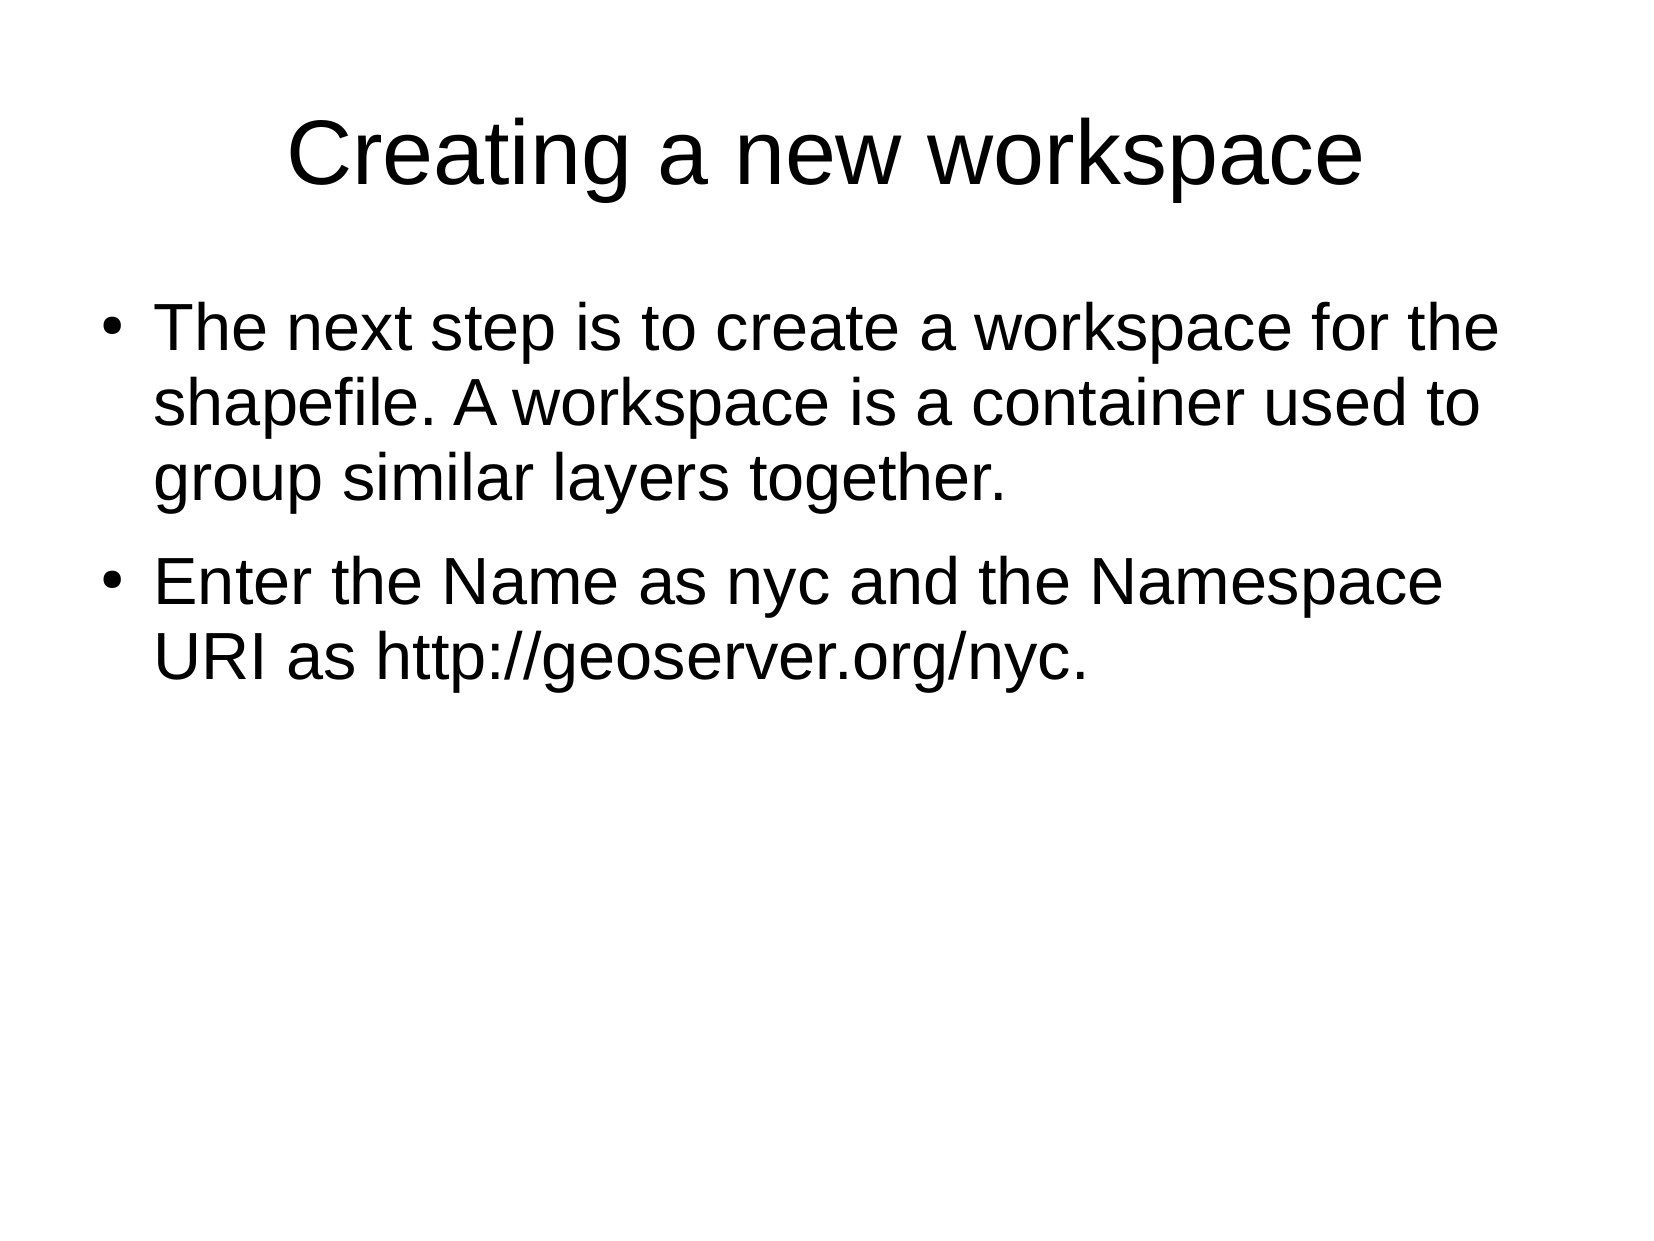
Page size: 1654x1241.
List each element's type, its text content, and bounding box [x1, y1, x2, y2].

title Creating a new workspace [82, 49, 1571, 257]
list The next step is to create a workspace for the shapefile. A workspace is a container used to group similar layers together. Enter the Name as nyc and the Namespace URI as http://geoserver.org/nyc. [82, 290, 1571, 1010]
